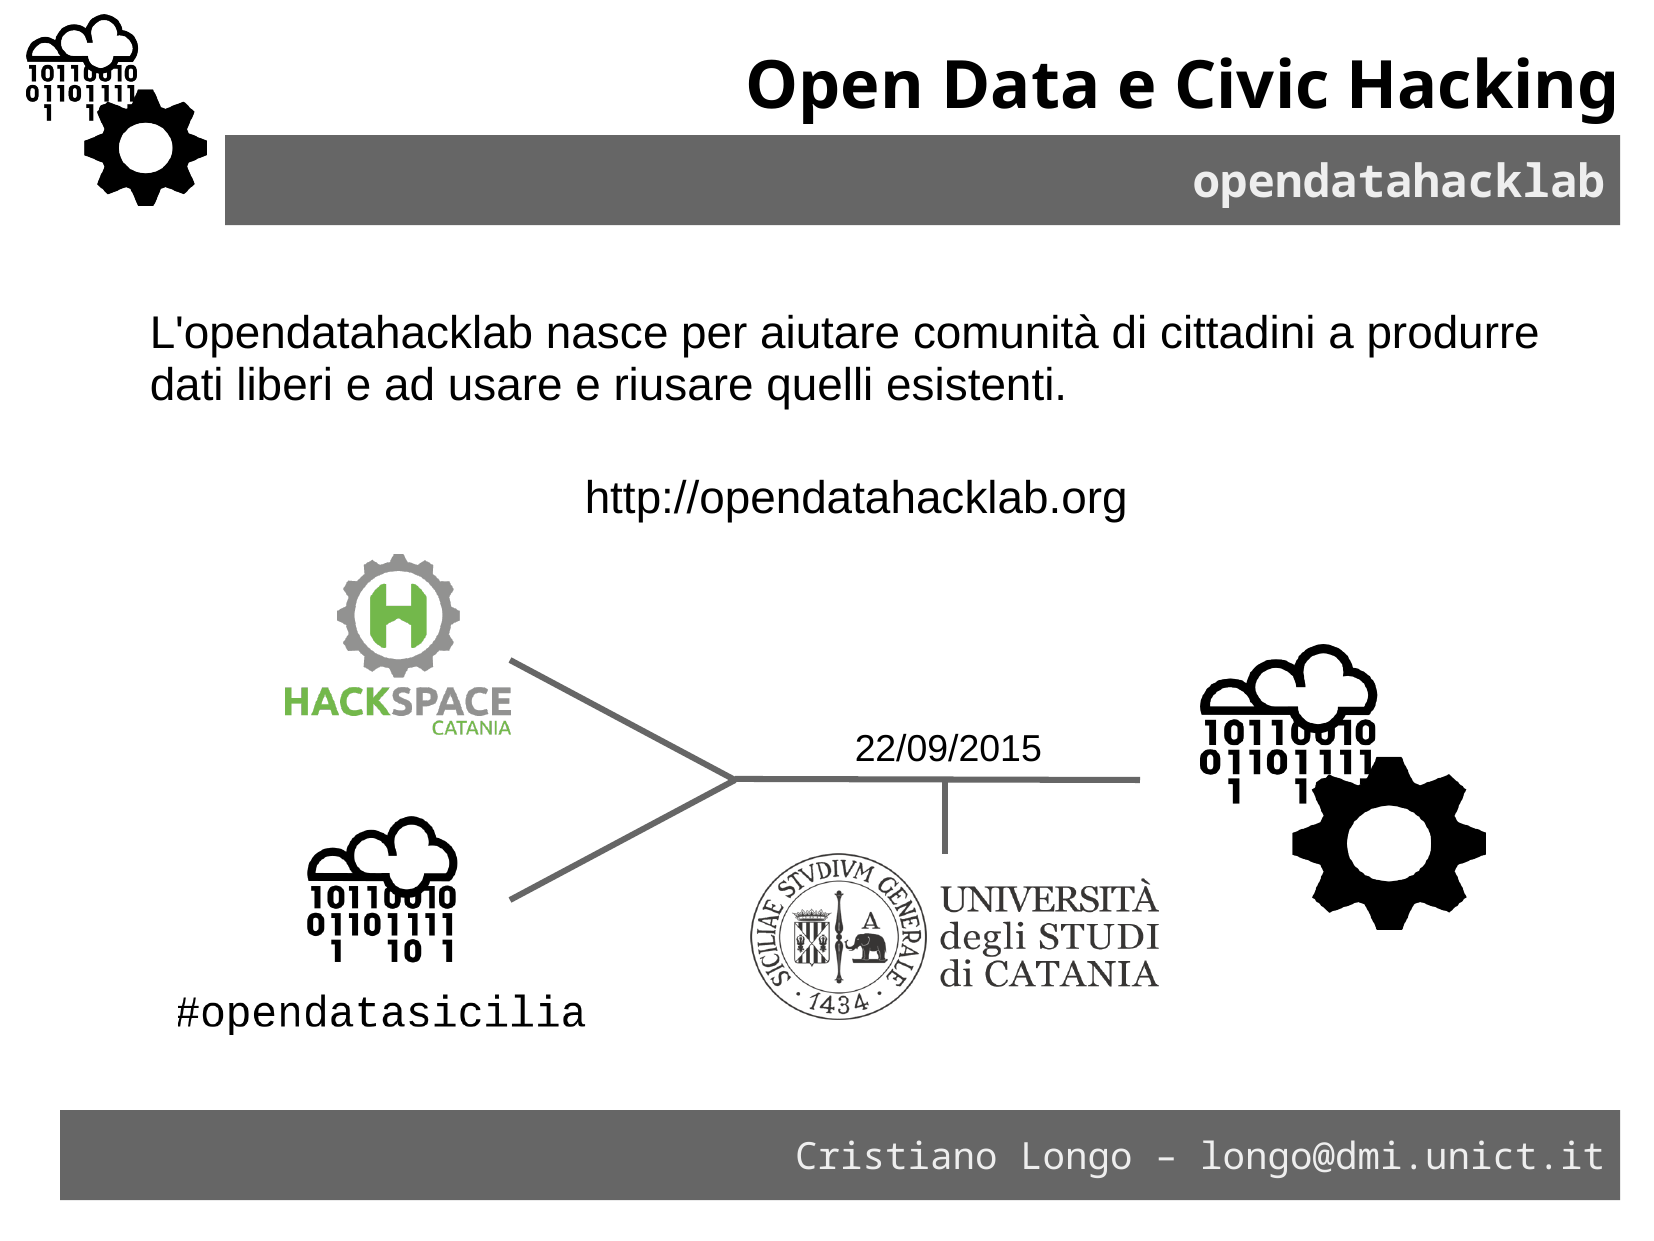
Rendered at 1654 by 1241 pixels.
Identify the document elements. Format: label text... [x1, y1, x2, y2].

picture [285, 554, 511, 736]
picture [178, 816, 586, 1036]
text_box Cristiano Longo – longo@dmi.unict.it [60, 1110, 1621, 1201]
text_box http://opendatahacklab.org [570, 465, 1143, 532]
picture [26, 14, 207, 206]
text_box 22/09/2015 [840, 720, 1081, 777]
text_box Open Data e Civic Hacking [285, 30, 1636, 129]
picture [1200, 644, 1486, 931]
text_box opendatahacklab [225, 135, 1621, 226]
picture [750, 853, 1159, 1021]
text_box L'opendatahacklab nasce per aiutare comunità di cittadini a produrre dati liberi e ad usare e riusare quelli esistenti. [135, 300, 1576, 418]
